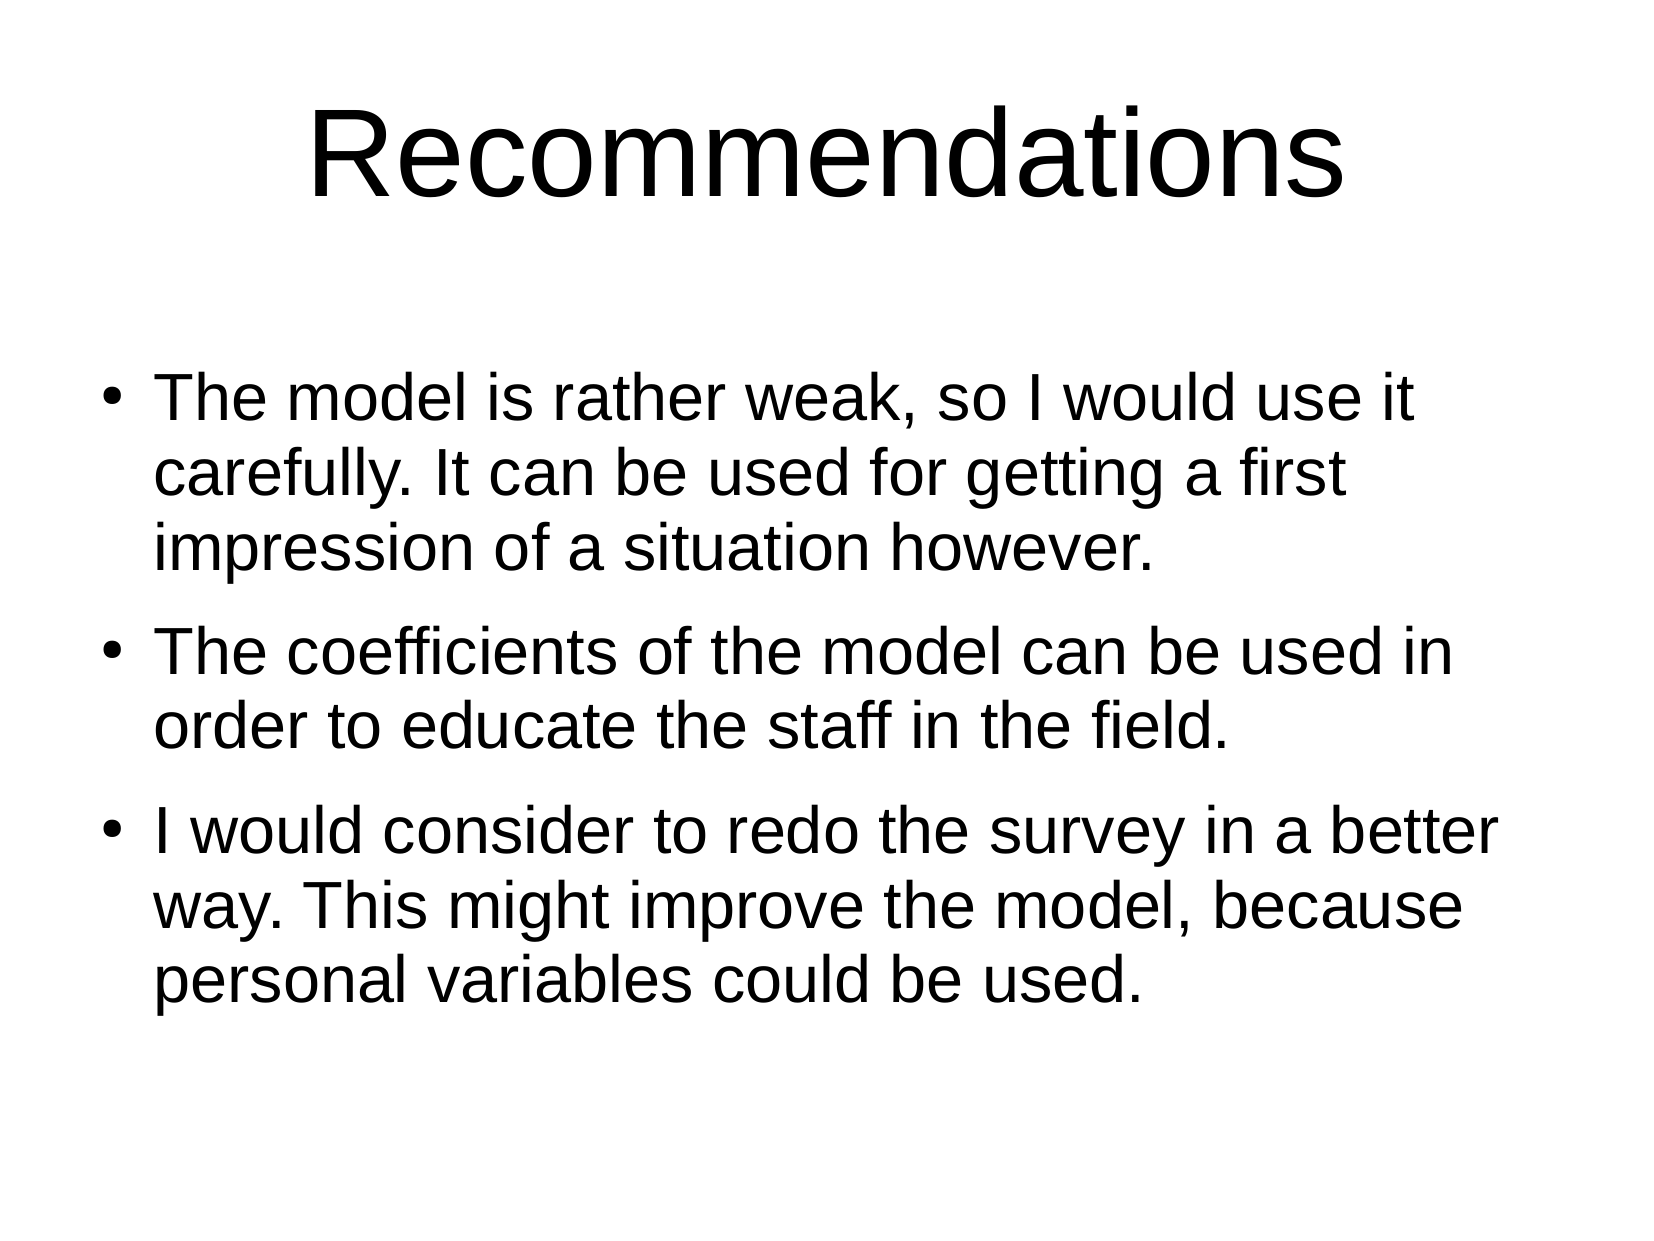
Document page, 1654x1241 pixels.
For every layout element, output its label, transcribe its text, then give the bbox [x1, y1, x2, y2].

list The model is rather weak, so I would use it carefully. It can be used for getting a first impression of a situation however. The coefficients of the model can be used in order to educate the staff in the field. I would consider to redo the survey in a better way. This might improve the model, because personal variables could be used. [82, 360, 1571, 1080]
title Recommendations [82, 49, 1571, 257]
